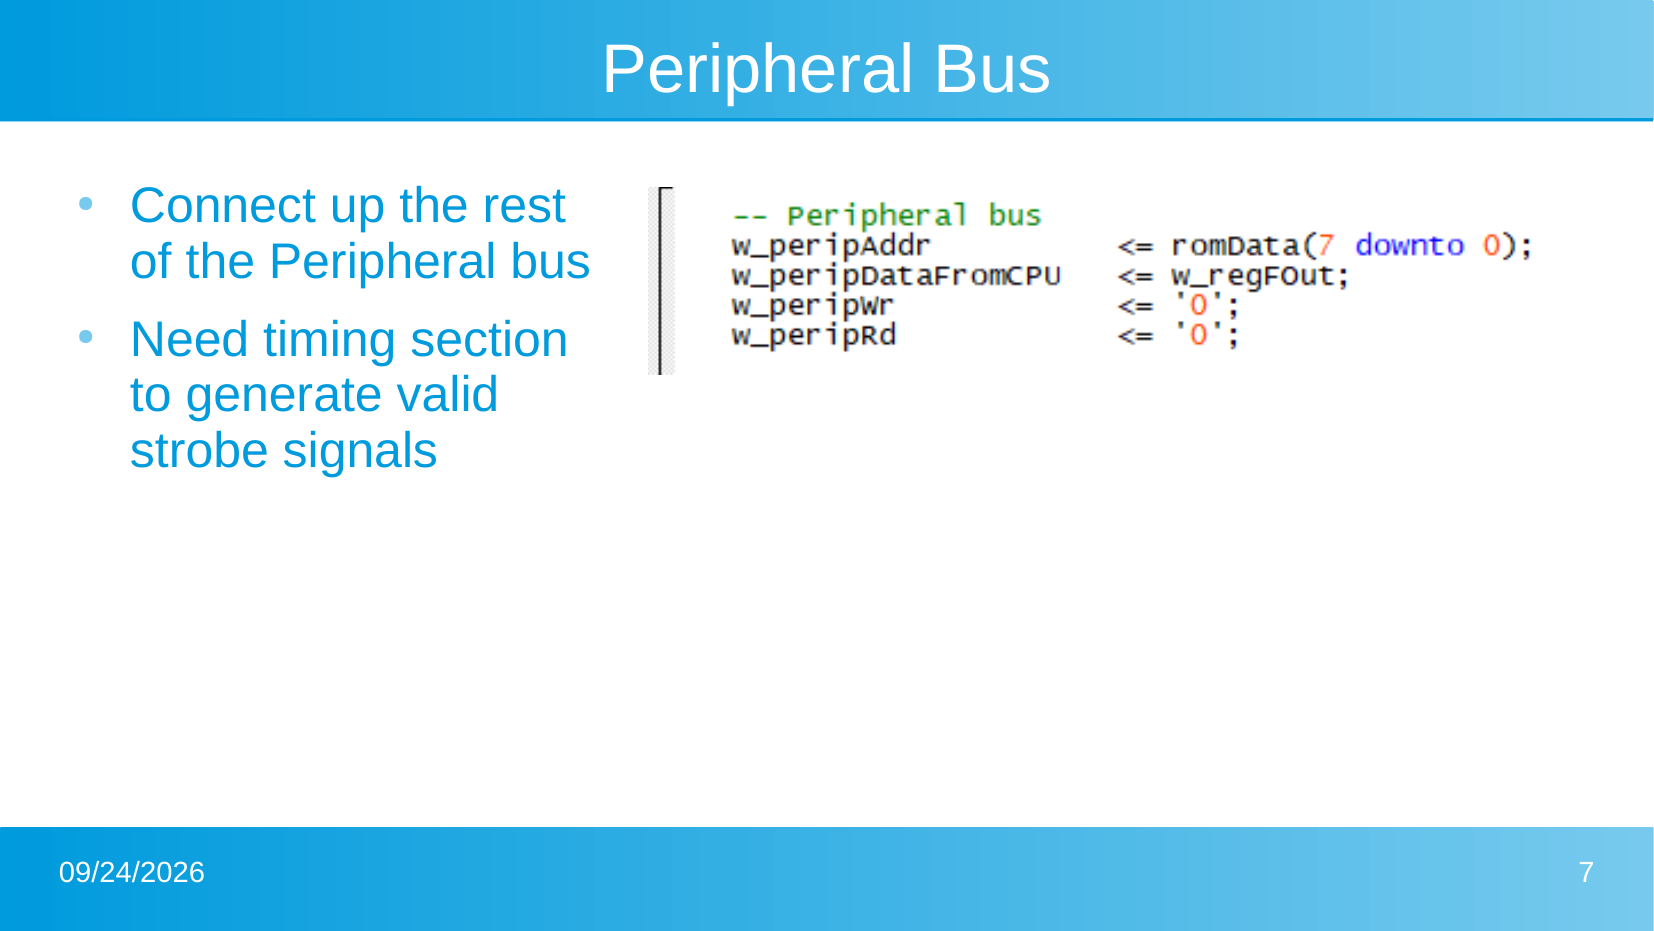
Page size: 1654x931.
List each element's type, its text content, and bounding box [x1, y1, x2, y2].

title Peripheral Bus [59, 29, 1595, 108]
list Connect up the rest of the Peripheral bus Need timing section to generate valid strobe signals [59, 177, 601, 768]
picture [648, 187, 1566, 376]
